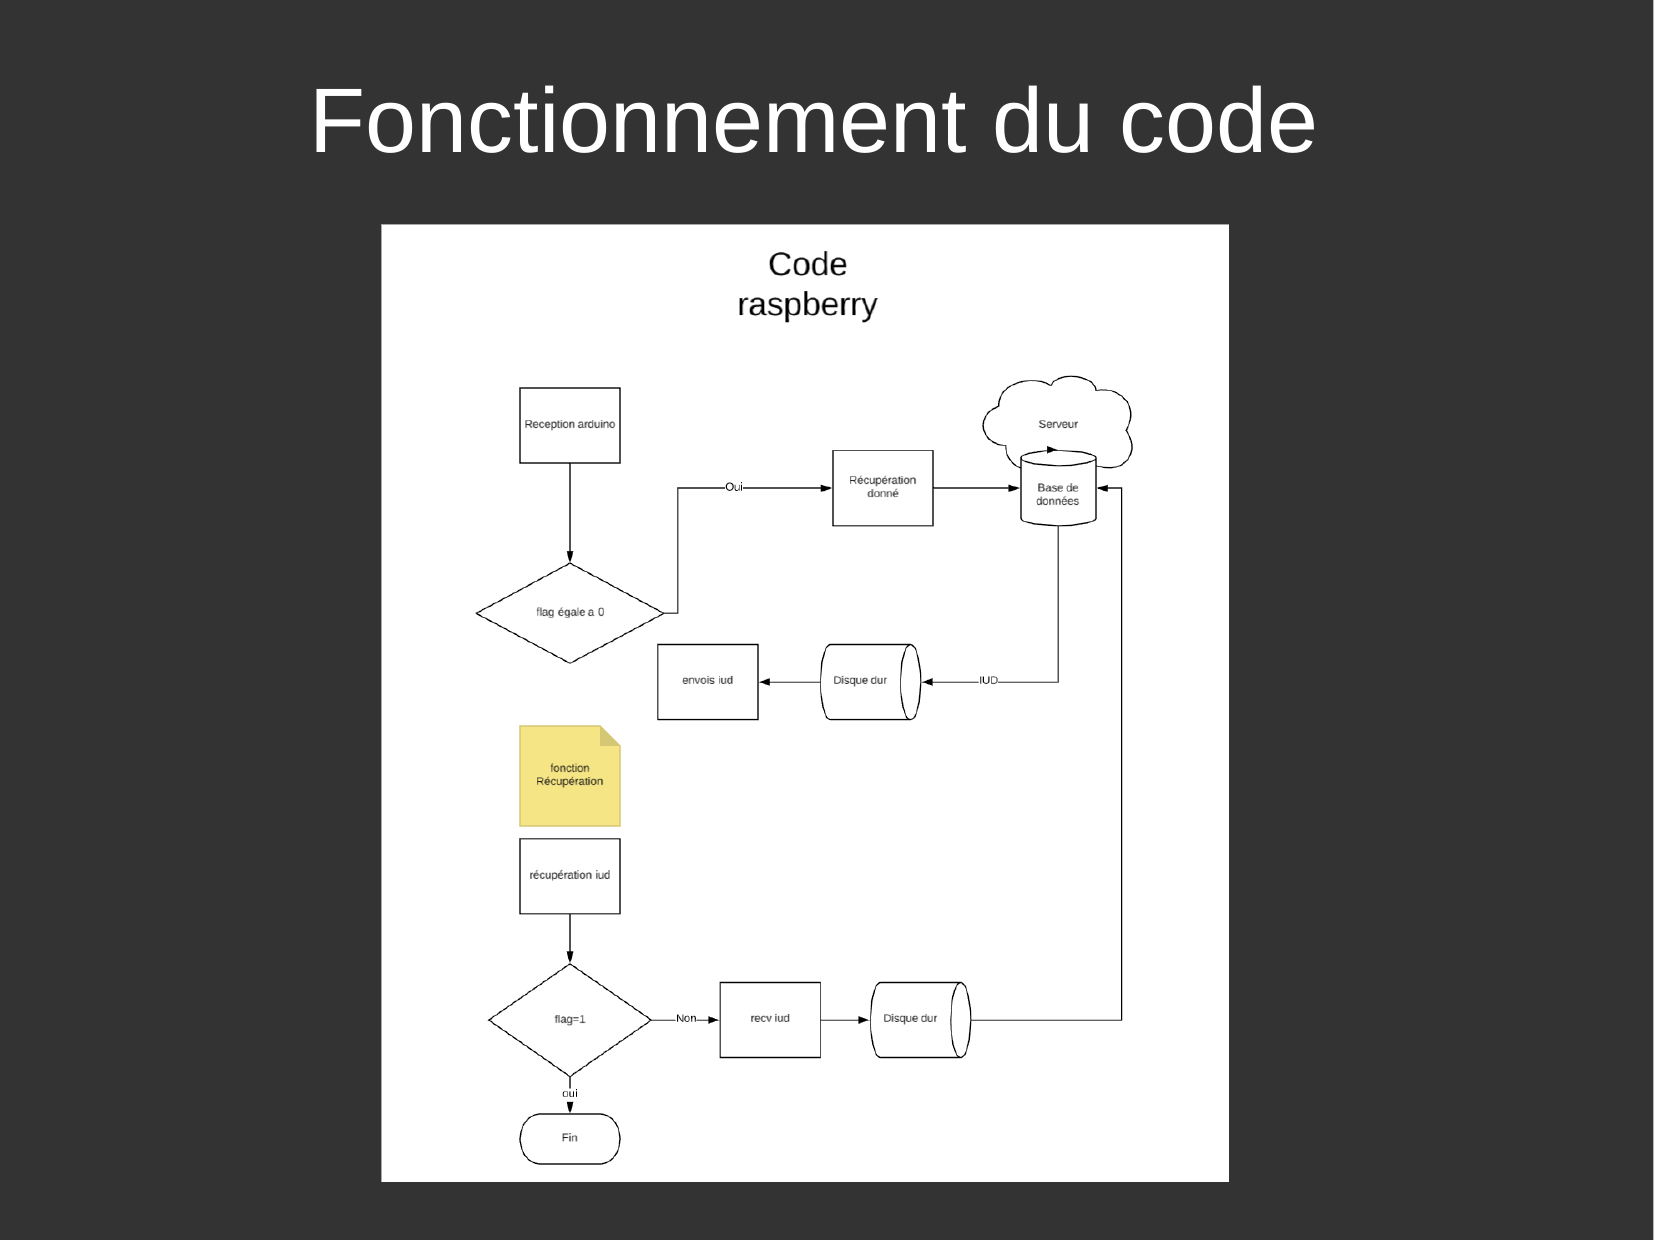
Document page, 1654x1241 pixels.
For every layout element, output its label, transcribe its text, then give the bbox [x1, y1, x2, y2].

title Fonctionnement du code [70, 17, 1559, 225]
picture [381, 224, 1229, 1182]
